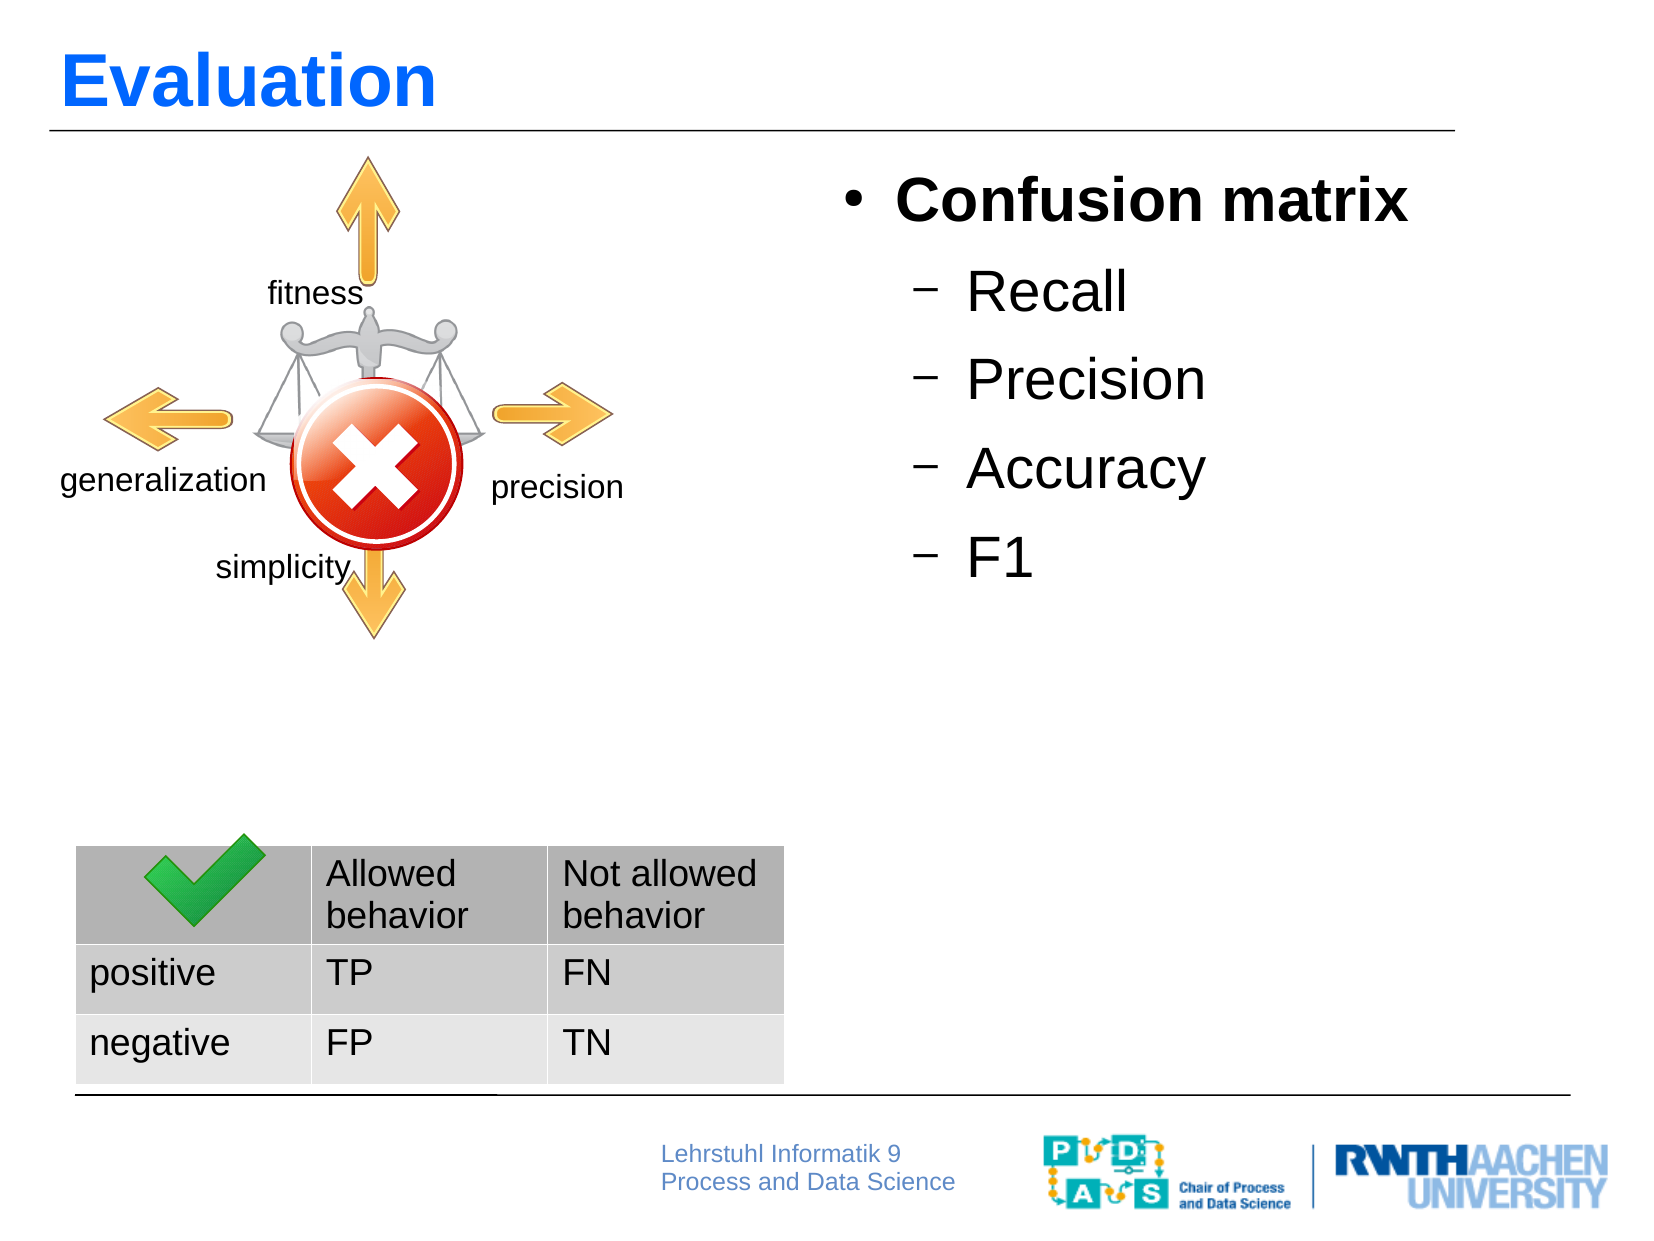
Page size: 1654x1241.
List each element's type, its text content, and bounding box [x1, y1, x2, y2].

text_box fitness [252, 267, 383, 354]
table_header Allowed behavior [312, 846, 547, 944]
table_cell FP [312, 1015, 547, 1084]
picture [333, 150, 403, 294]
picture [1005, 1090, 1647, 1241]
table_cell TP [312, 945, 547, 1014]
picture [252, 306, 620, 646]
table_cell FN [548, 945, 784, 1014]
picture [120, 792, 288, 961]
text_box generalization [45, 454, 305, 577]
table_cell TN [548, 1015, 784, 1084]
table_header [76, 846, 120, 944]
table_cell negative [76, 1015, 311, 1084]
text_box simplicity [200, 575, 396, 627]
table_header Not allowed behavior [548, 846, 784, 944]
table_cell positive [76, 945, 311, 1014]
picture [96, 384, 240, 454]
table_header [288, 846, 311, 944]
title Evaluation [60, 30, 1549, 131]
list Confusion matrix Recall Precision Accuracy F1 [825, 165, 1591, 1021]
text_box precision [500, 461, 646, 547]
